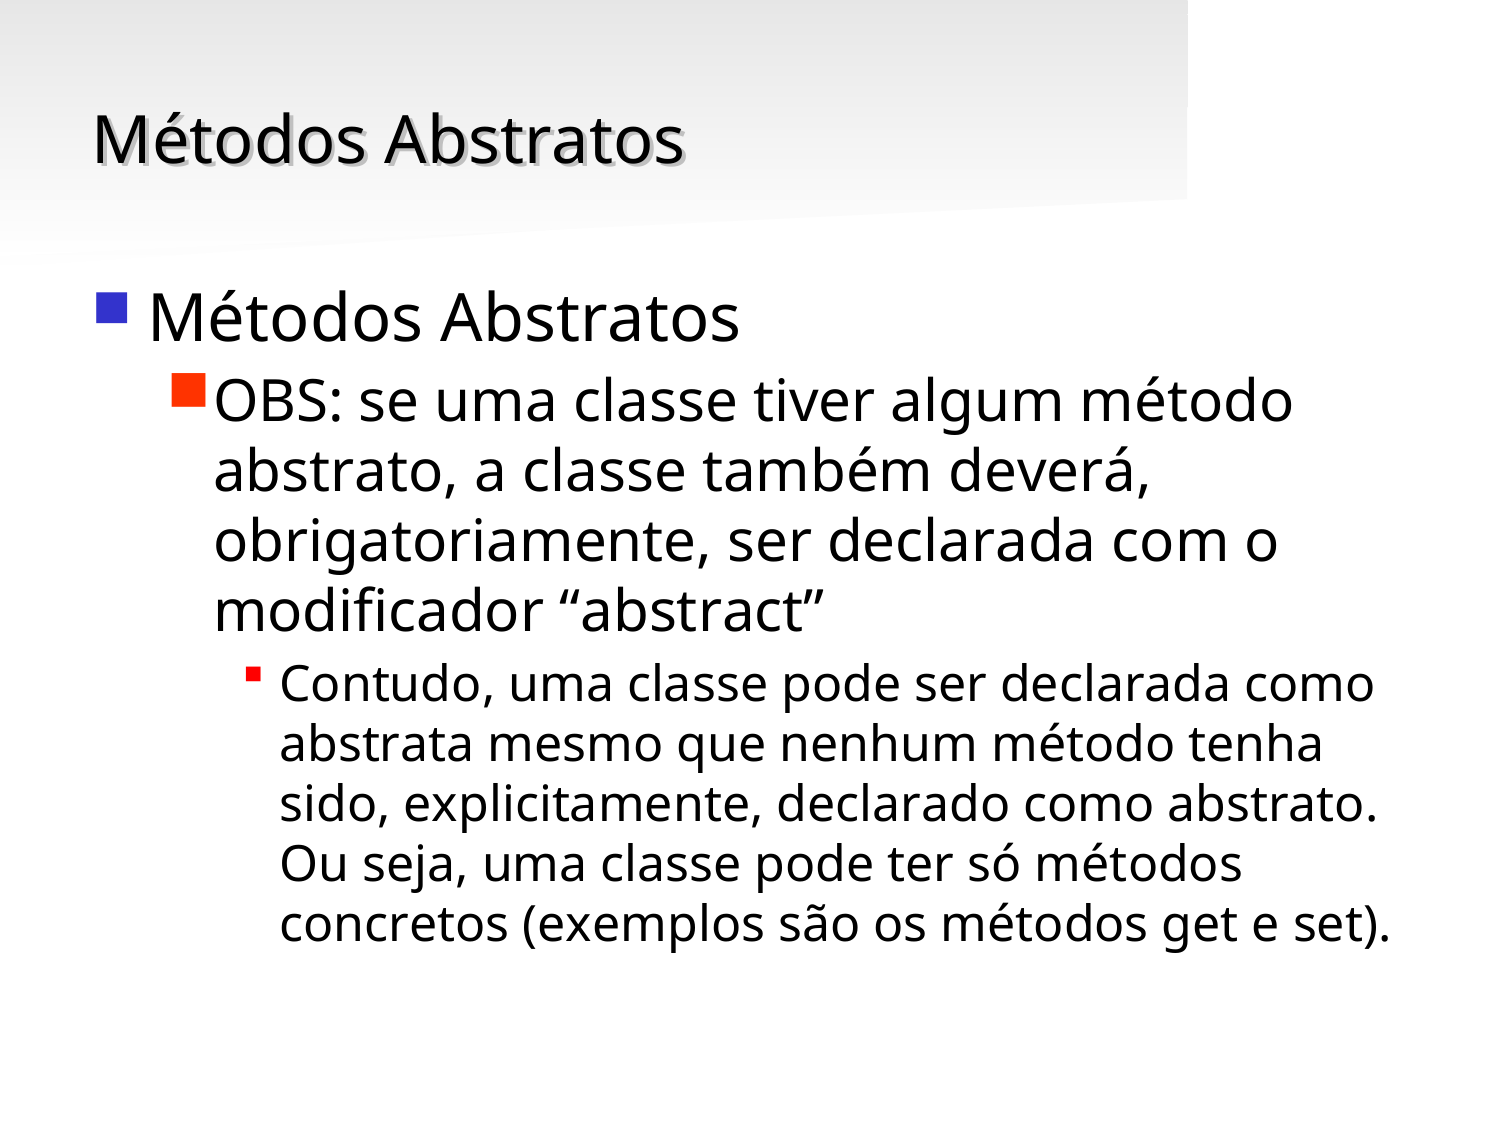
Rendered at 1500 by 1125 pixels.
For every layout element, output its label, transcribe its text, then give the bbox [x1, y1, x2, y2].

text_box Métodos Abstratos OBS: se uma classe tiver algum método abstrato, a classe também deverá, obrigatoriamente, ser declarada com o modificador “abstract” Contudo, uma classe pode ser declarada como abstrata mesmo que nenhum método tenha sido, explicitamente, declarado como abstrato. Ou seja, uma classe pode ter só métodos concretos (exemplos são os métodos get e set). [76, 267, 1427, 1019]
text_box Métodos Abstratos [76, 42, 1427, 231]
